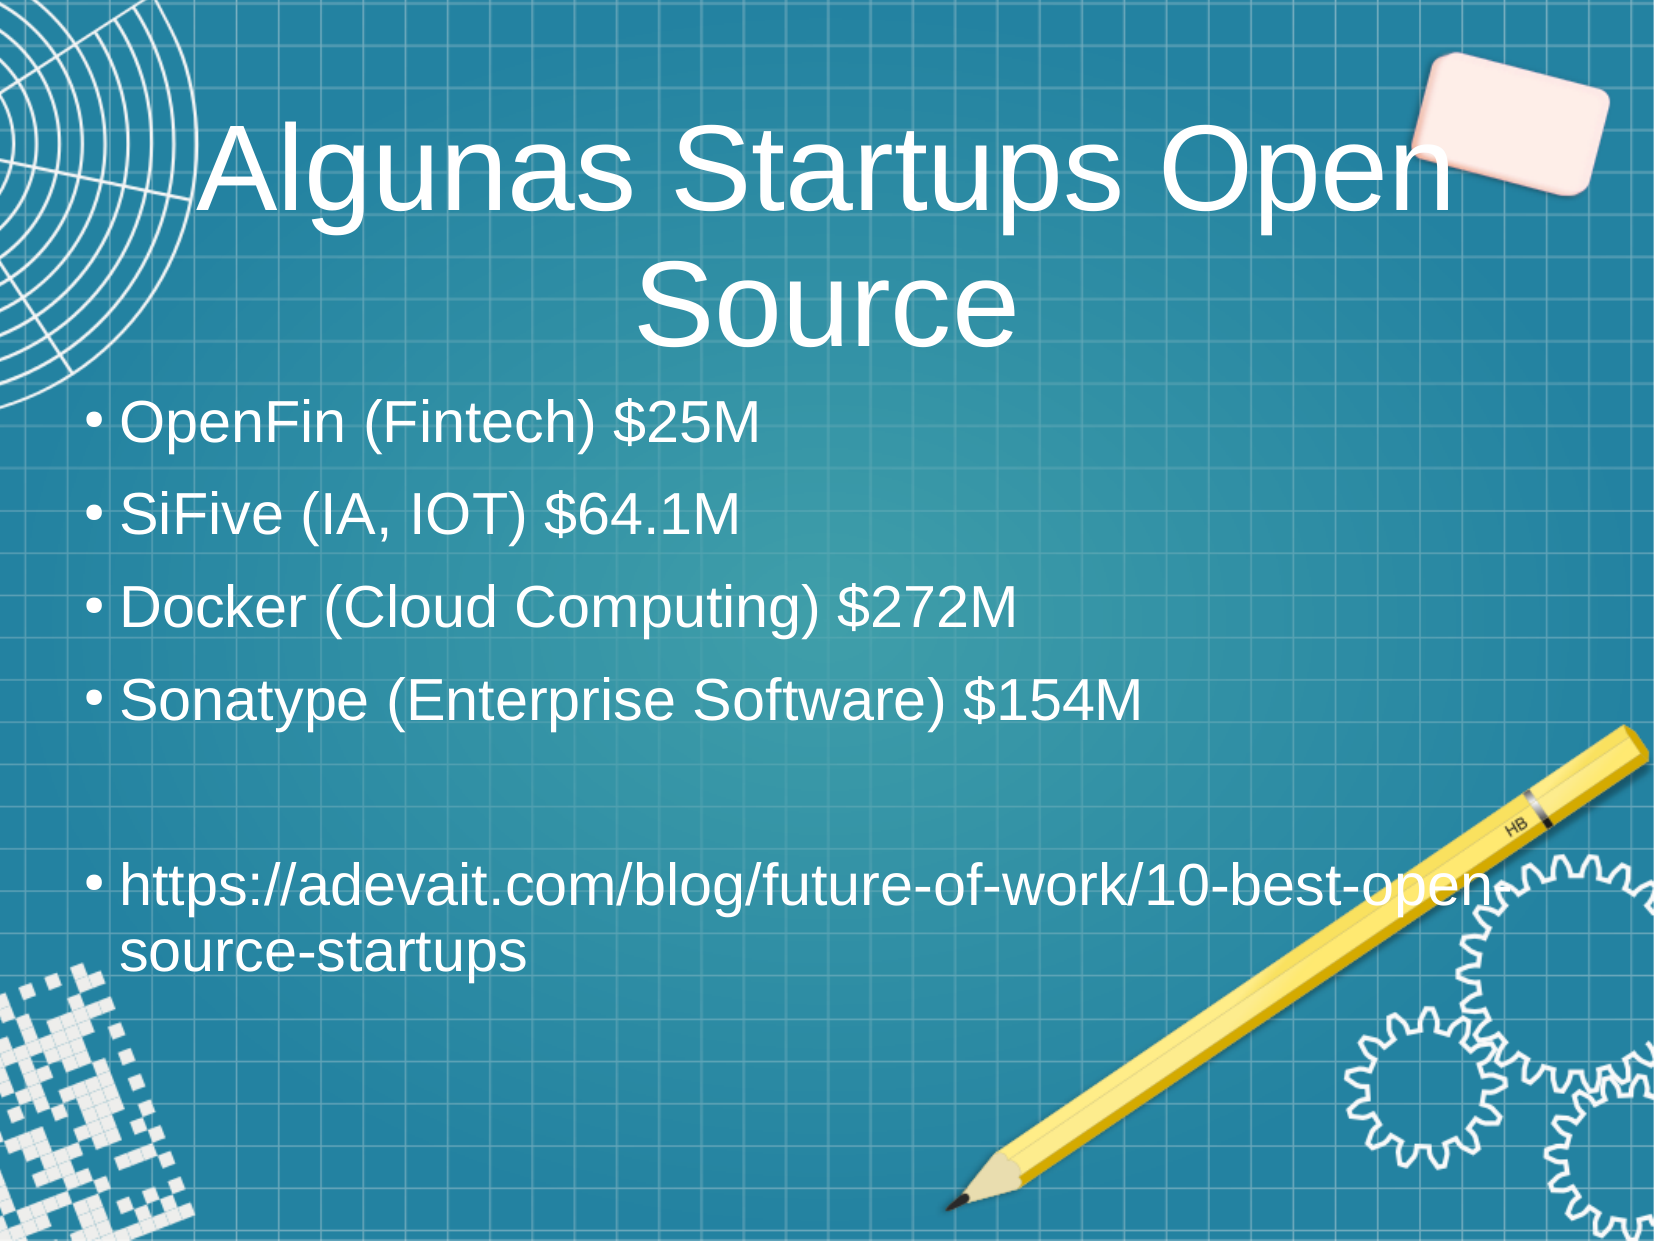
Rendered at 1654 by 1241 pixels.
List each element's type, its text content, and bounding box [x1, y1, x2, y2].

picture [0, 0, 1654, 1241]
title Algunas Startups Open Source [82, 94, 1571, 378]
list OpenFin (Fintech) $25M SiFive (IA, IOT) $64.1M Docker (Cloud Computing) $272M Sonatype (Enterprise Software) $154M https://adevait.com/blog/future-of-work/10-best-open-source-startups [71, 388, 1561, 991]
